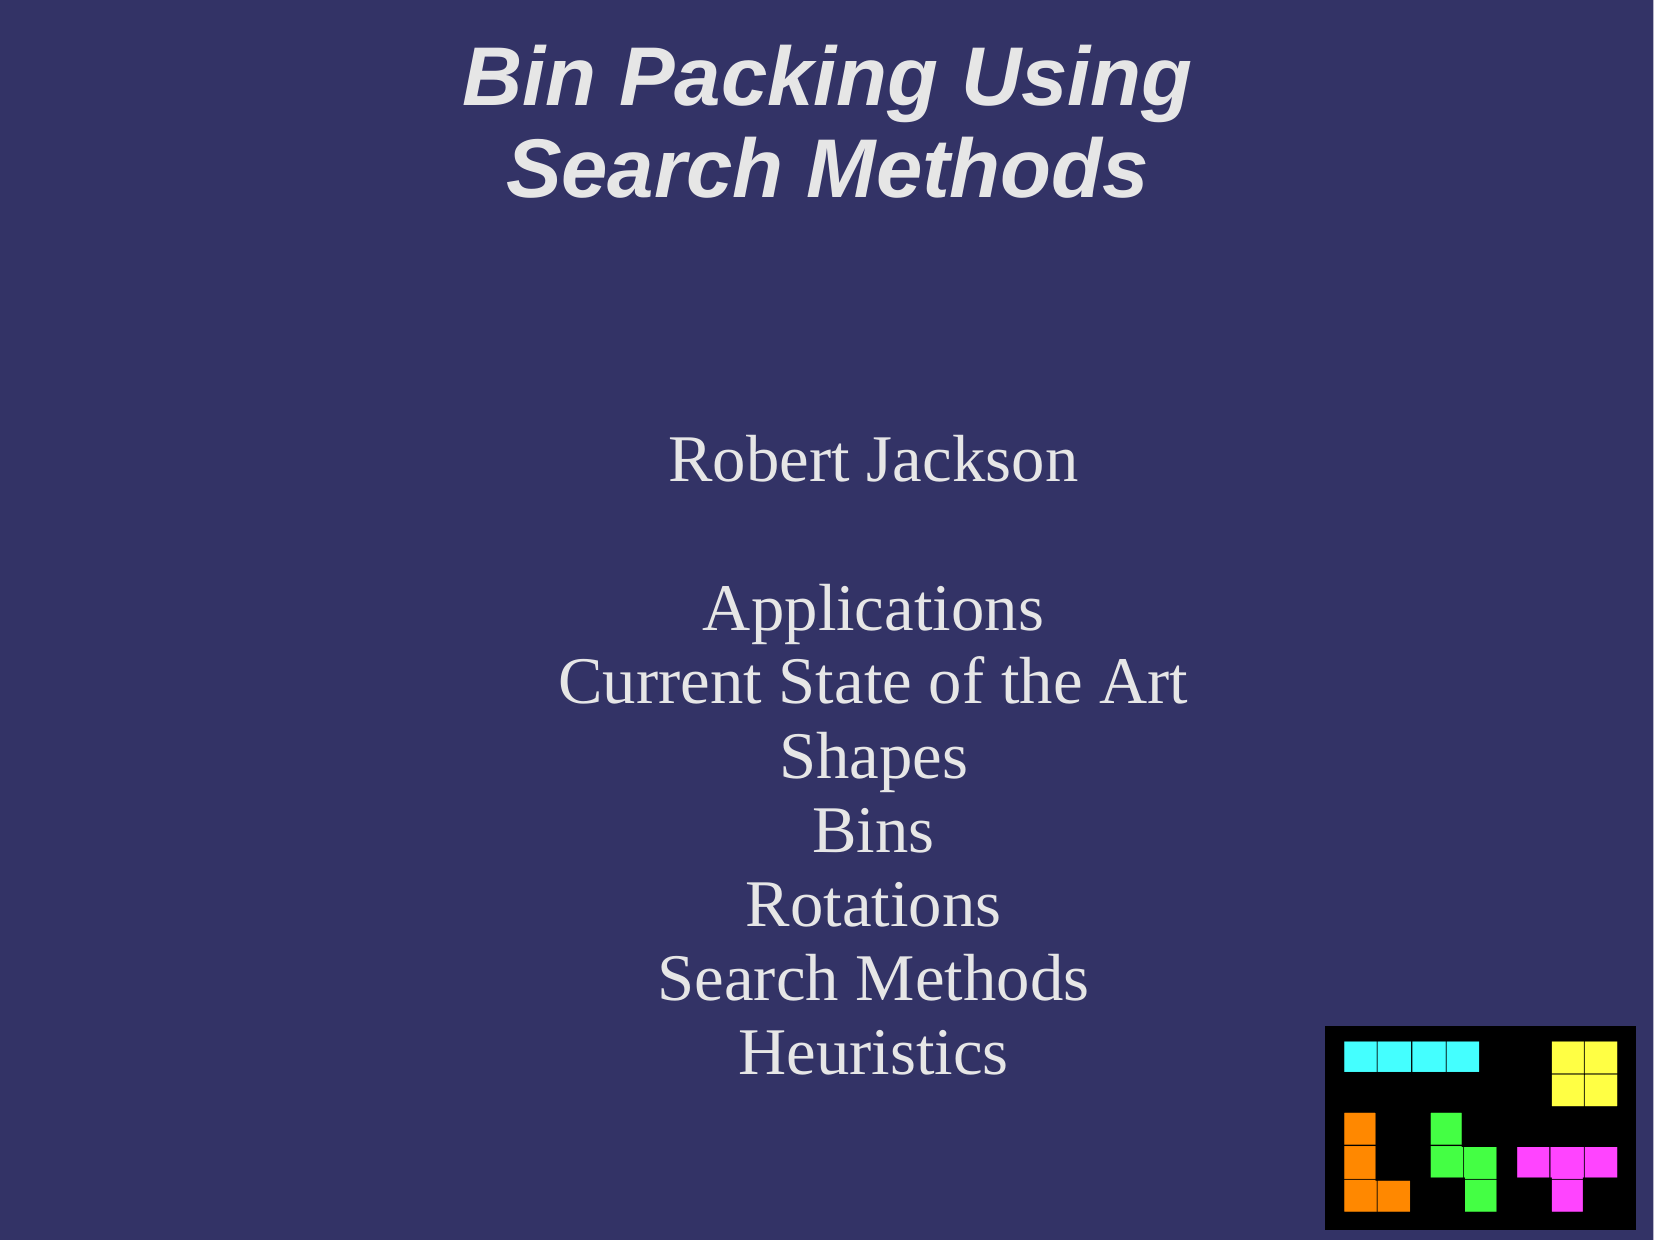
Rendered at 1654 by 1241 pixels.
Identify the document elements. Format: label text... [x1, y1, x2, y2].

subtitle Robert Jackson Applications Current State of the Art Shapes Bins Rotations Search Methods Heuristics [178, 364, 1570, 1147]
picture [1325, 1026, 1636, 1230]
title Bin Packing Using Search Methods [121, 19, 1534, 227]
